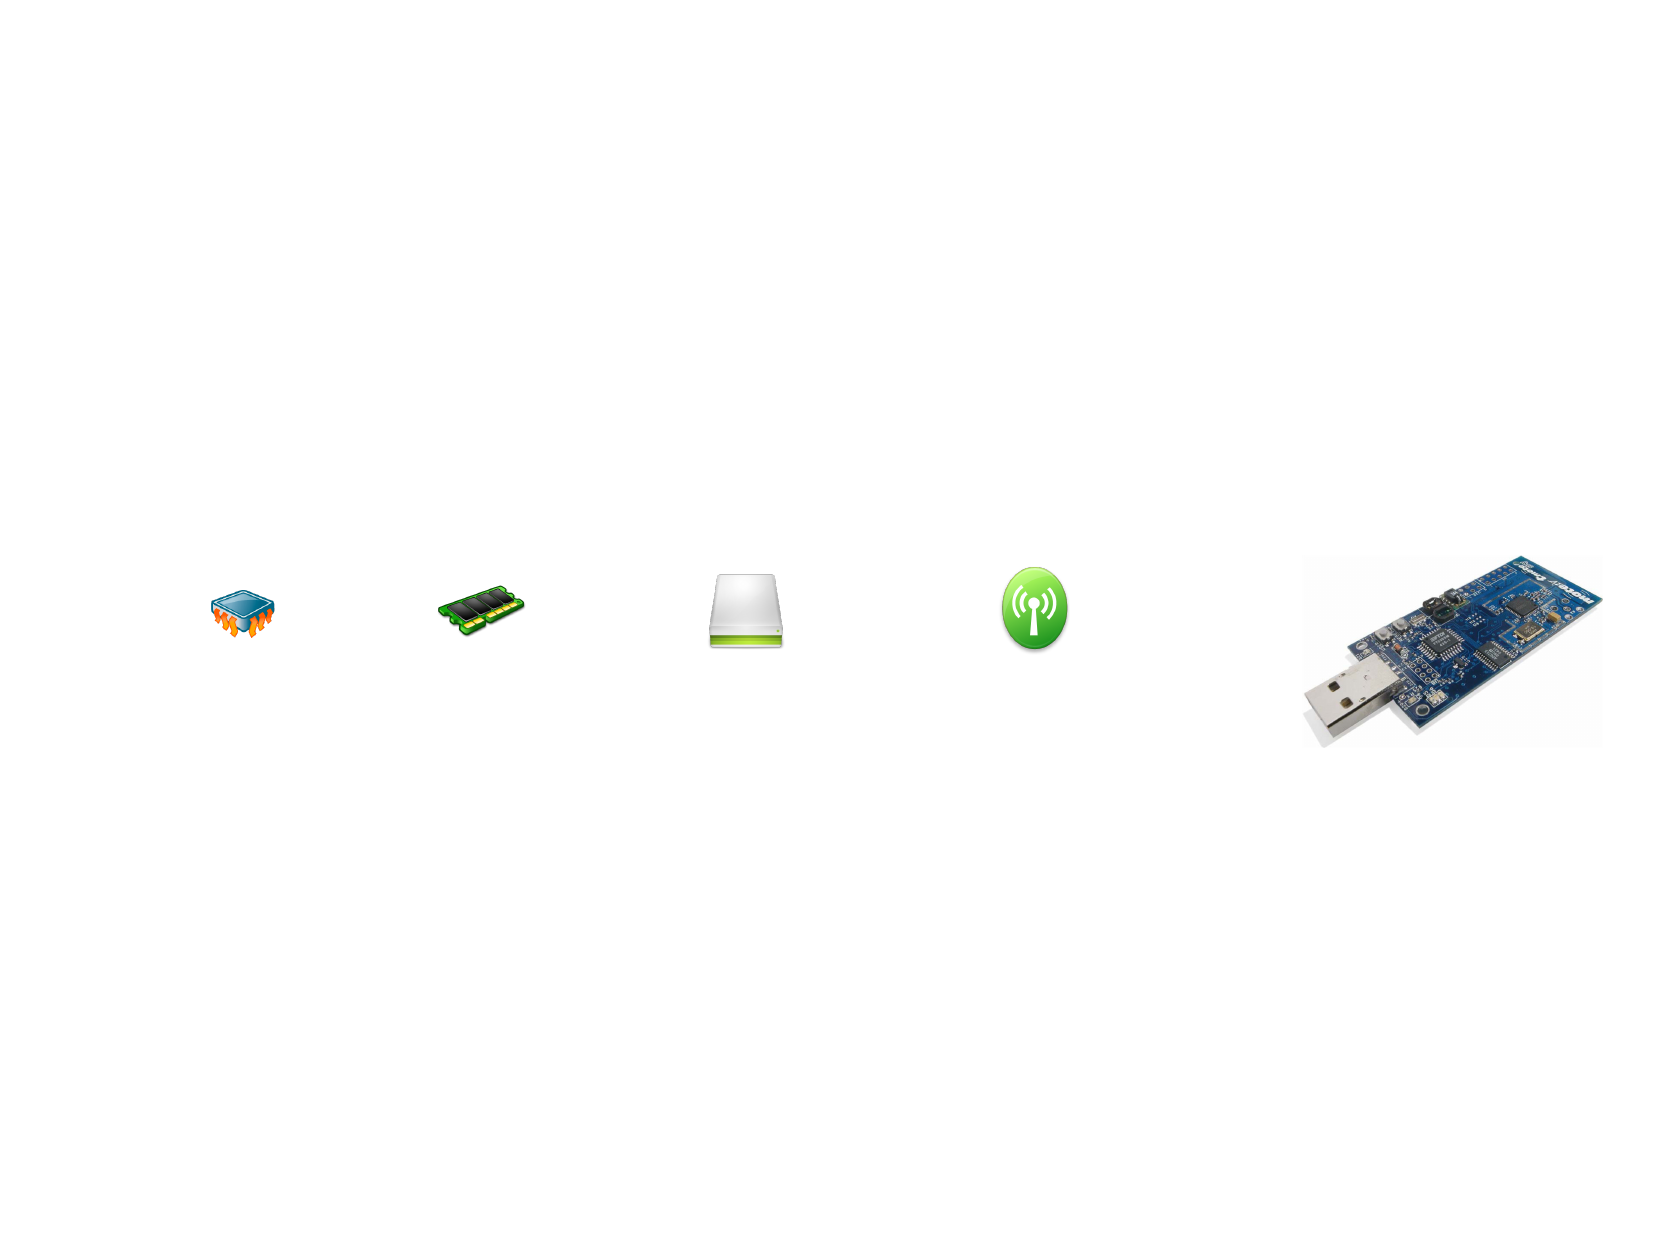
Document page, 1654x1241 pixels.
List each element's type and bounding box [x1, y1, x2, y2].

picture [1302, 555, 1603, 749]
picture [204, 575, 281, 652]
picture [990, 565, 1081, 656]
picture [706, 571, 786, 651]
picture [435, 565, 528, 658]
